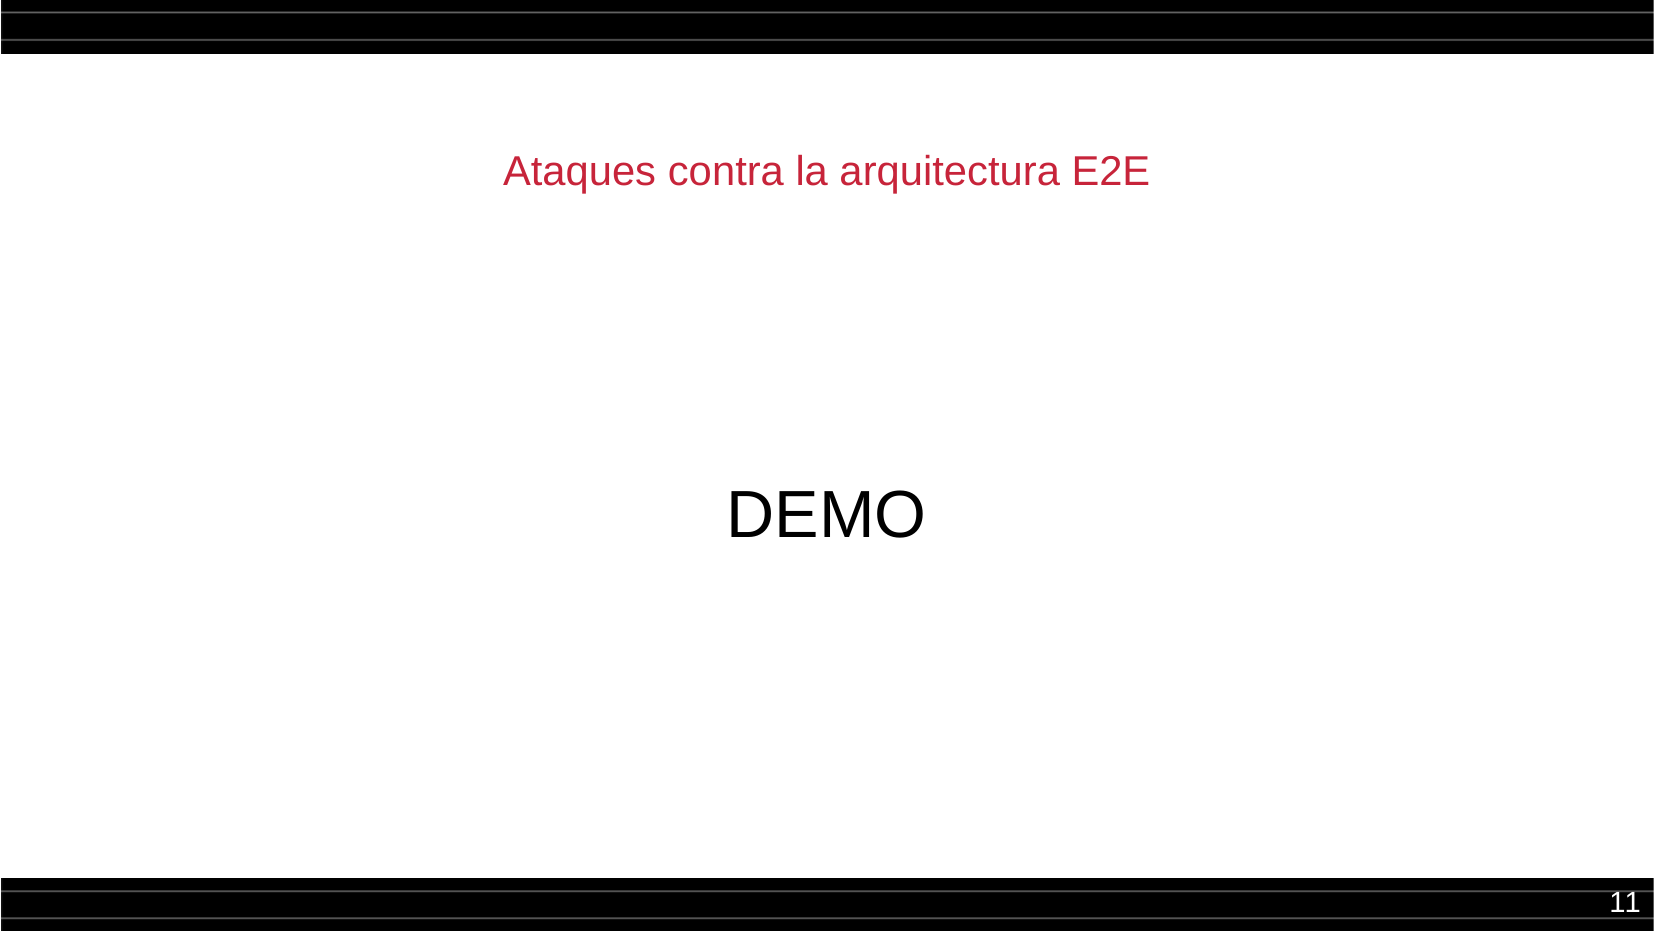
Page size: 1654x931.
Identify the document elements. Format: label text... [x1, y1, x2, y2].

title Ataques contra la arquitectura E2E [82, 92, 1571, 249]
subtitle DEMO [82, 271, 1571, 758]
picture [1, 878, 1654, 931]
picture [1, 0, 1654, 54]
text_box https://github.com/jadolg/rocketchat_API [482, 440, 1183, 498]
